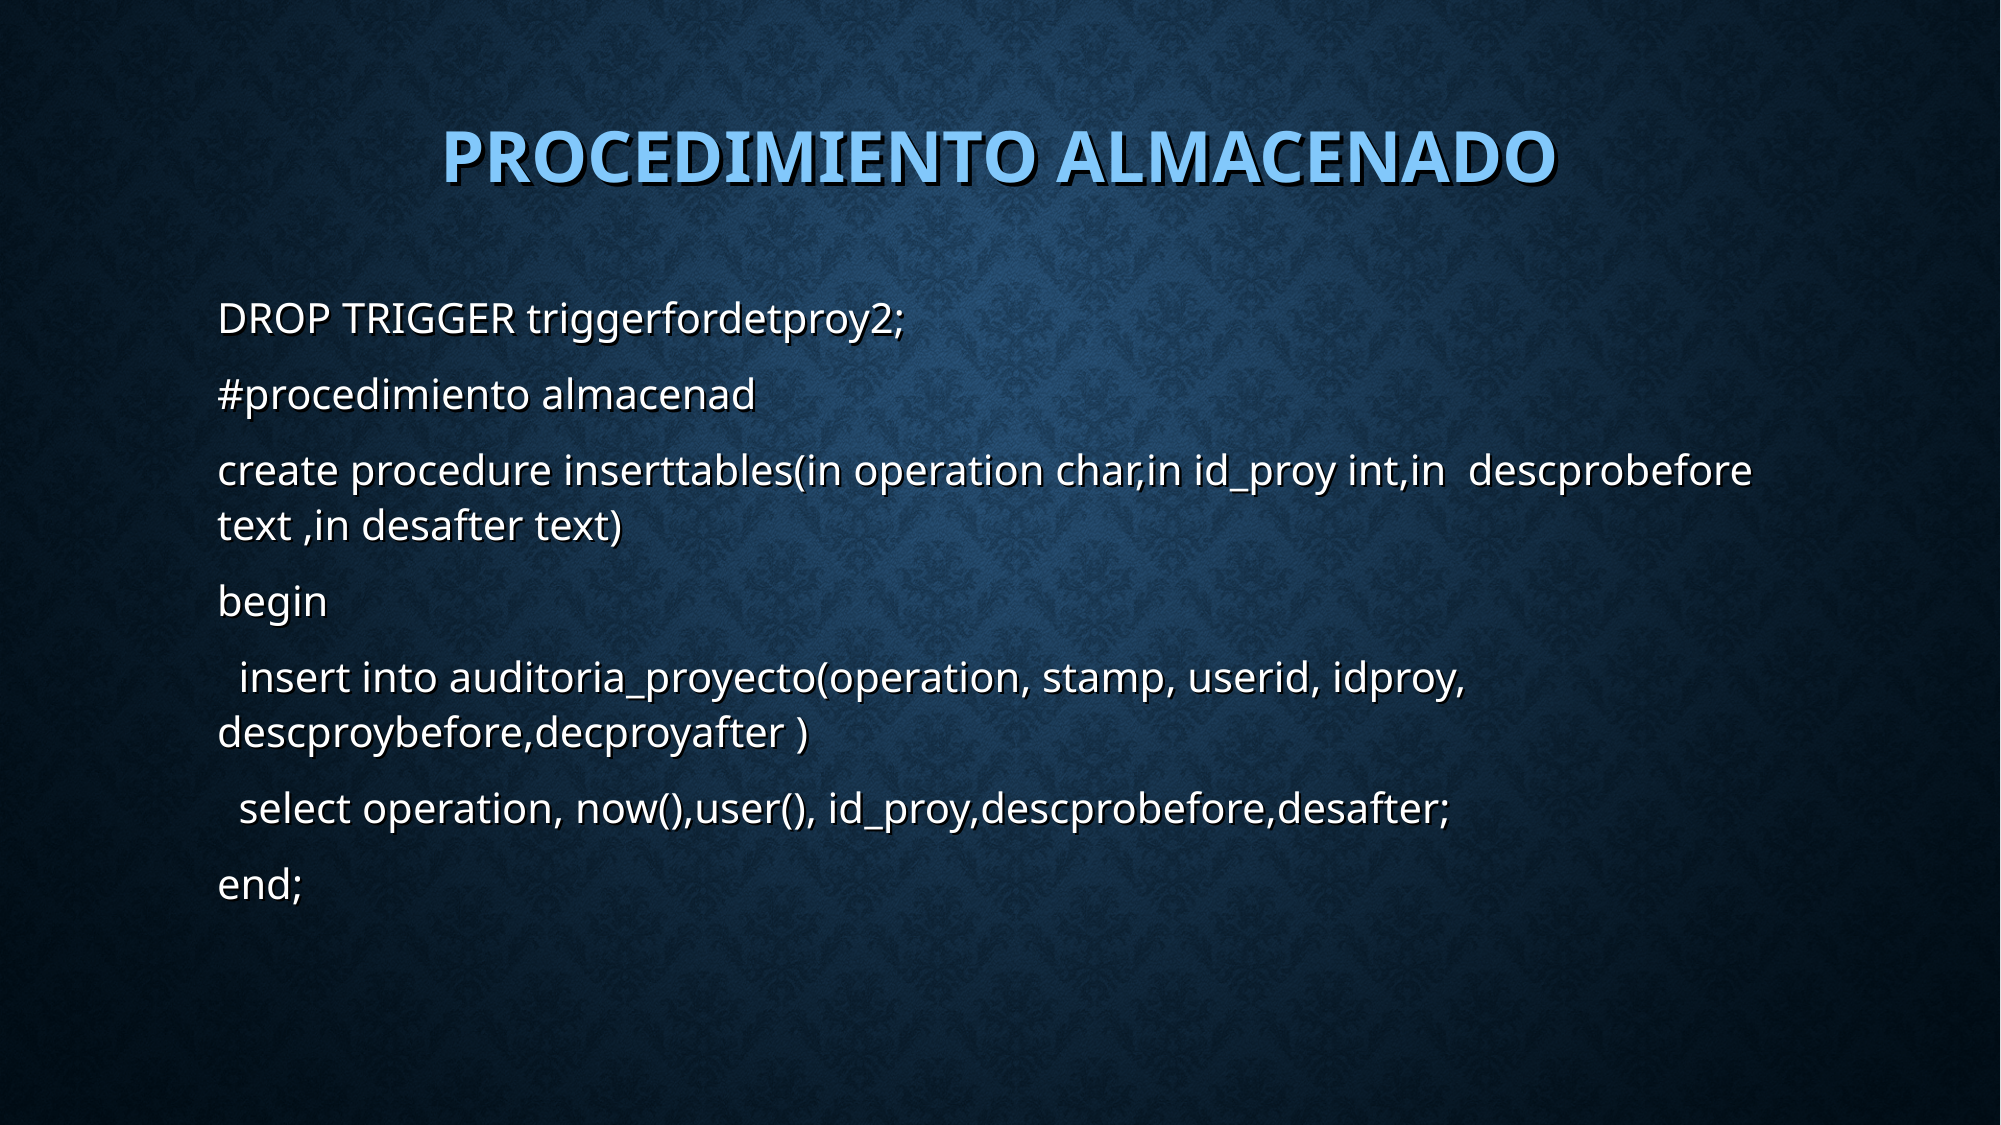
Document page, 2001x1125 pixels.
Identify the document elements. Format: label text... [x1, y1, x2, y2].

list DROP TRIGGER triggerfordetproy2; #procedimiento almacenad create procedure inserttables(in operation char,in id_proy int,in descprobefore text ,in desafter text) begin insert into auditoria_proyecto(operation, stamp, userid, idproy, descproybefore,decproyafter ) select operation, now(),user(), id_proy,descprobefore,desafter; end; [202, 208, 1879, 923]
title PROCEDIMIENTO ALMACENADO [150, 71, 1850, 248]
